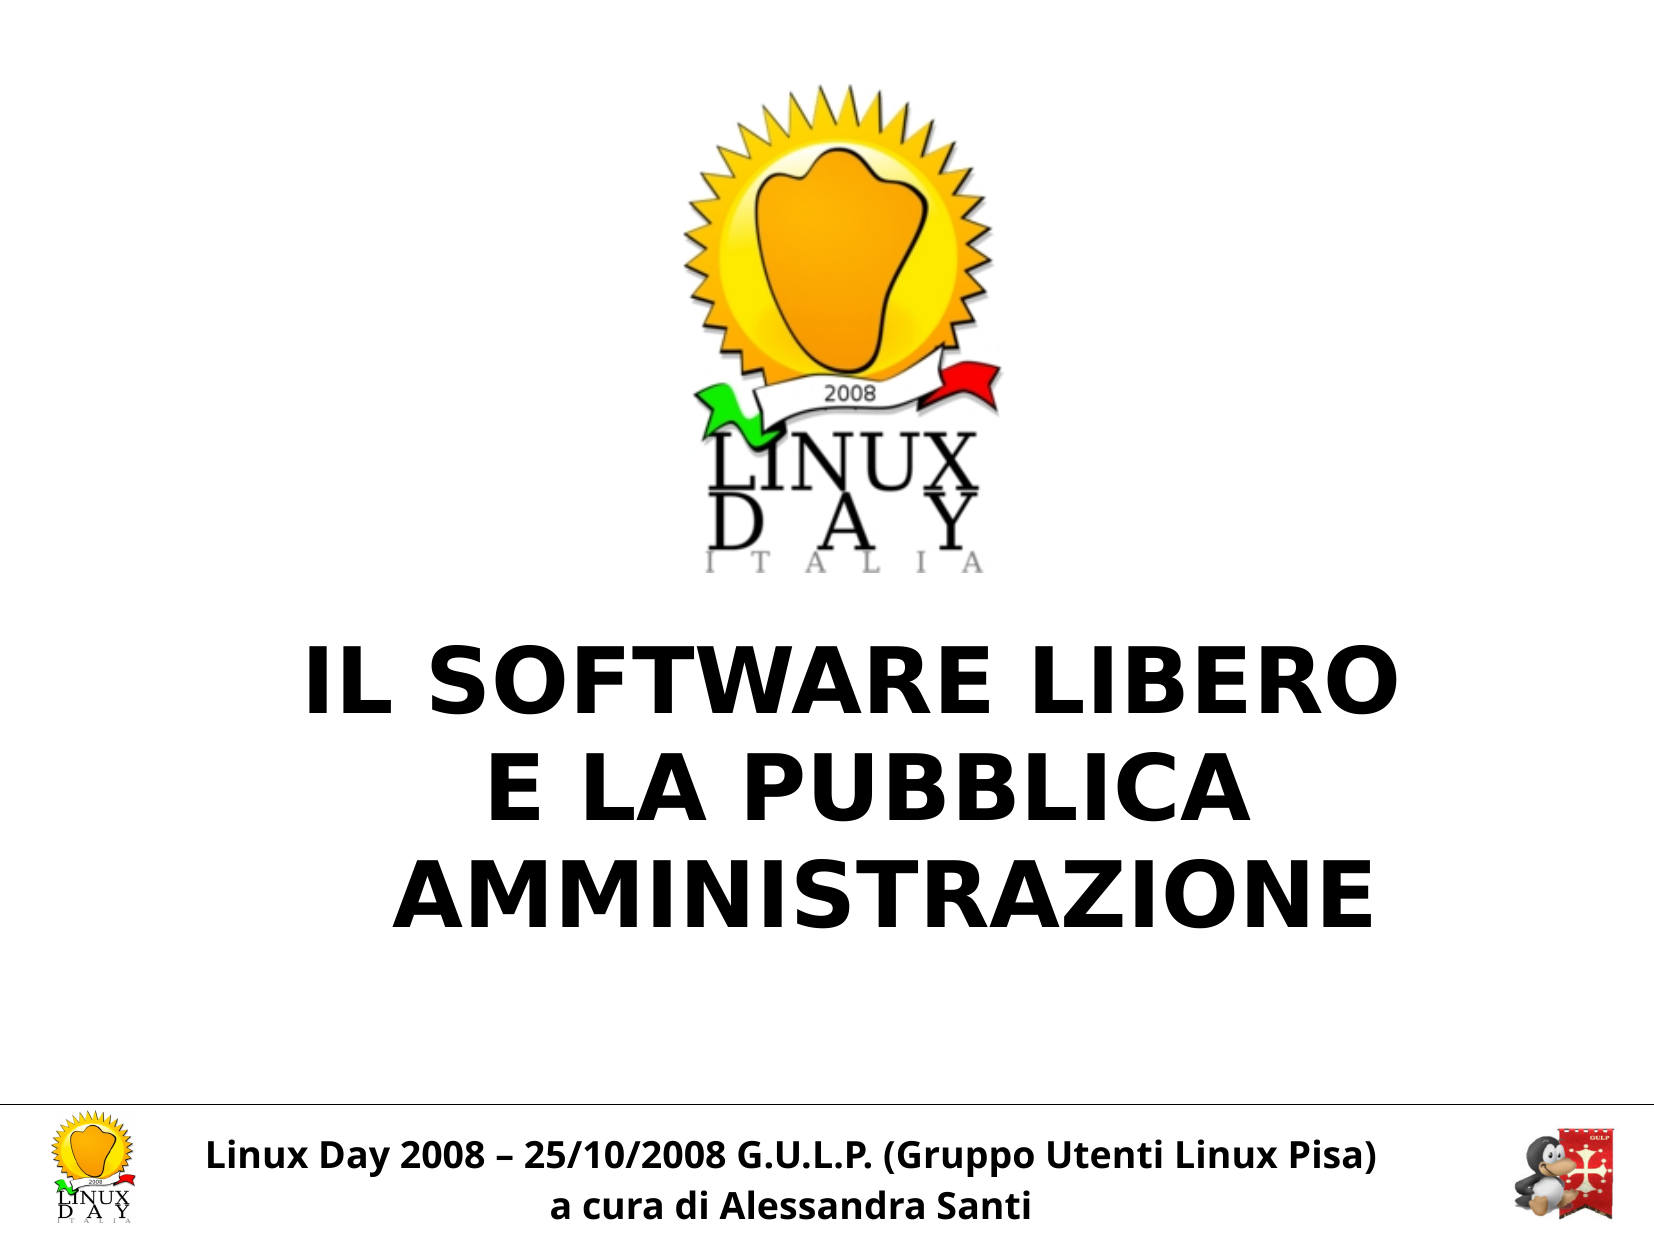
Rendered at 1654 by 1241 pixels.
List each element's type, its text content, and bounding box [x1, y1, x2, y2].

subtitle IL SOFTWARE LIBERO E LA PUBBLICA AMMINISTRAZIONE [106, 608, 1595, 970]
picture [683, 84, 1004, 573]
title Linux Day 2008 – 25/10/2008 G.U.L.P. (Gruppo Utenti Linux Pisa) a cura di Alessandra Santi [47, 1125, 1536, 1235]
picture [1505, 1121, 1625, 1224]
picture [51, 1110, 136, 1223]
